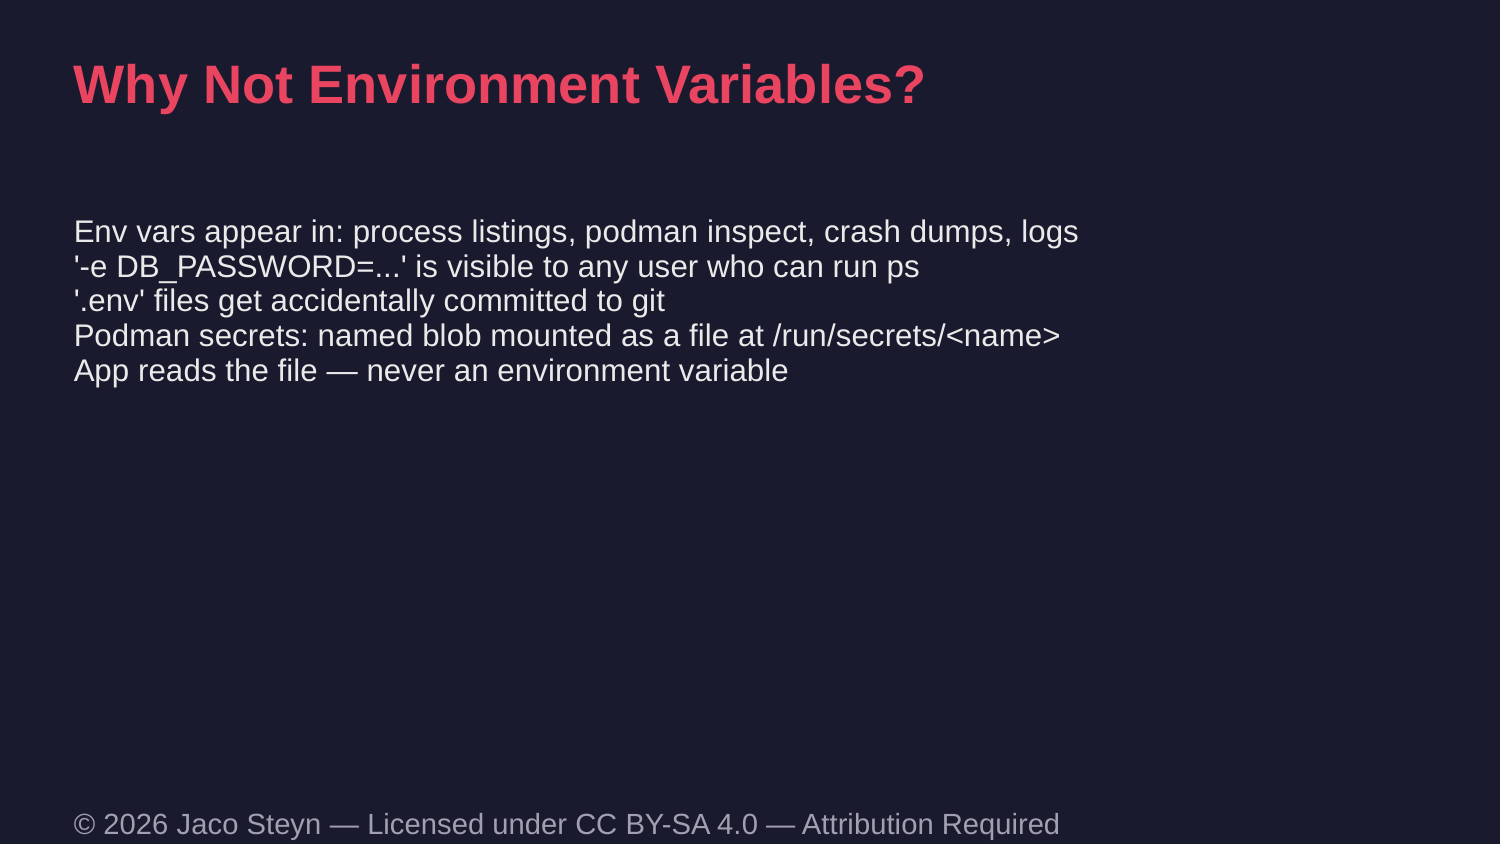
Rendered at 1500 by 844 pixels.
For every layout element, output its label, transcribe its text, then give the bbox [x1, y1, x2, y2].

title Why Not Environment Variables? [59, 47, 1441, 166]
text_box Env vars appear in: process listings, podman inspect, crash dumps, logs '-e DB_PASSWORD=...' is visible to any user who can run ps '.env' files get accidentally committed to git Podman secrets: named blob mounted as a file at /run/secrets/<name> App reads the file — never an environment variable [59, 206, 1441, 798]
text_box © 2026 Jaco Steyn — Licensed under CC BY-SA 4.0 — Attribution Required [59, 800, 1441, 836]
